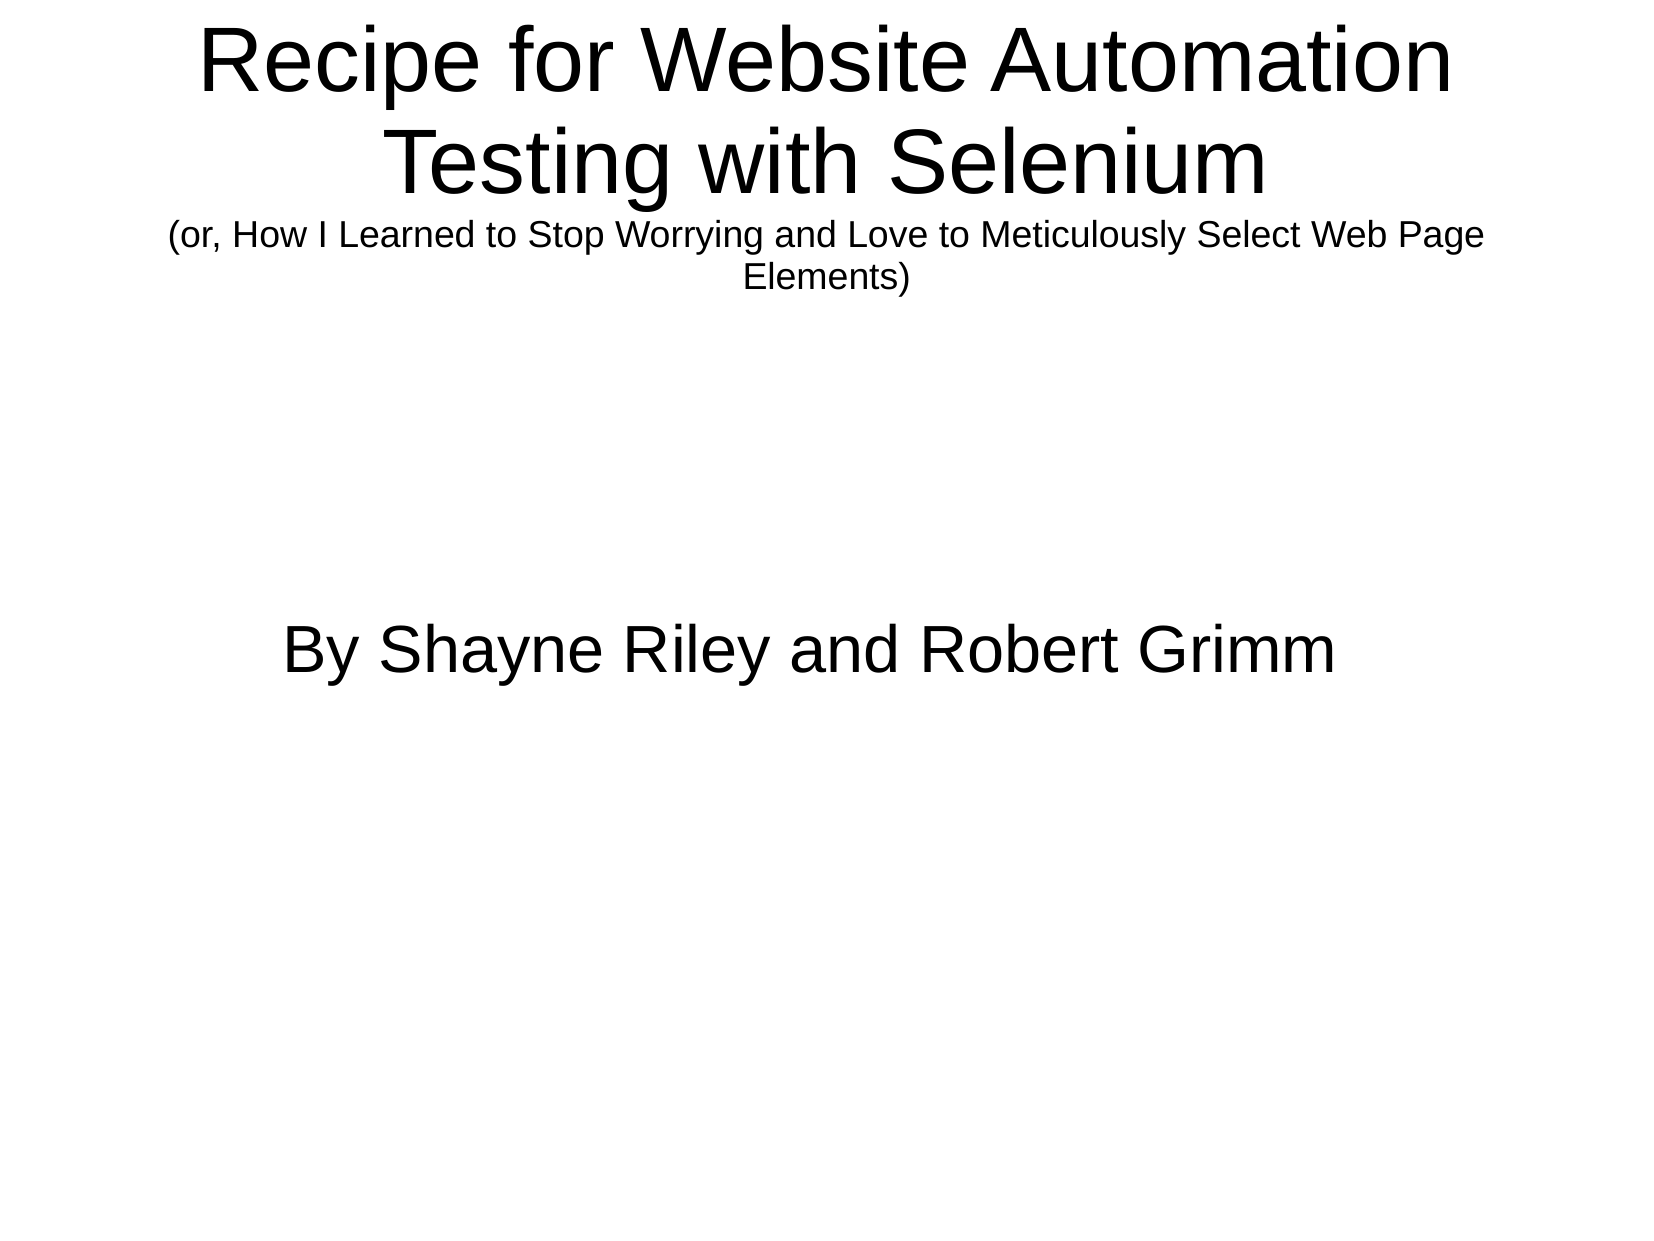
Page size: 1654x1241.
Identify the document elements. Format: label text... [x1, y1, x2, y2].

title Recipe for Website Automation Testing with Selenium (or, How I Learned to Stop Worrying and Love to Meticulously Select Web Page Elements) [82, 8, 1571, 298]
subtitle By Shayne Riley and Robert Grimm [82, 290, 1538, 1010]
